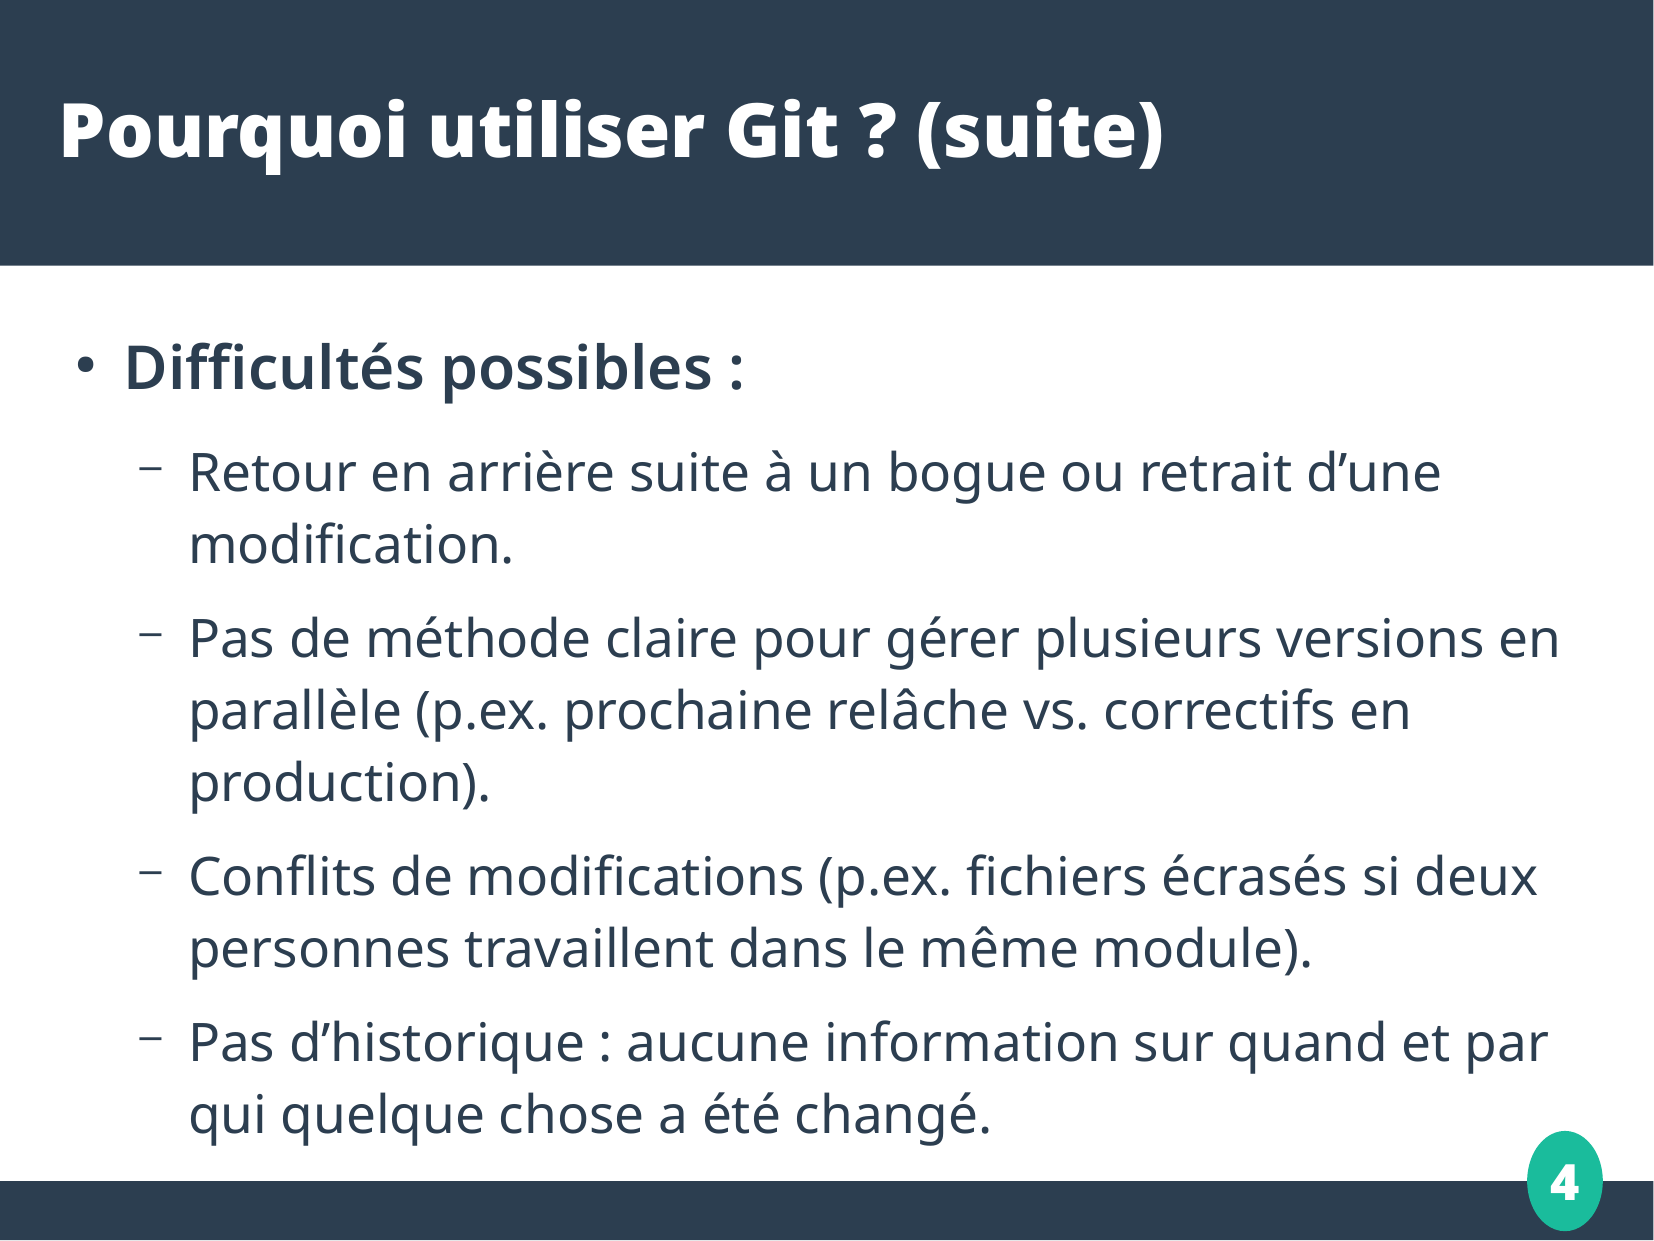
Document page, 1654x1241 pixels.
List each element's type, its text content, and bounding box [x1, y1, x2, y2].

title Pourquoi utiliser Git ? (suite) [59, 49, 1595, 207]
list Difficultés possibles : Retour en arrière suite à un bogue ou retrait d’une modification. Pas de méthode claire pour gérer plusieurs versions en parallèle (p.ex. prochaine relâche vs. correctifs en production). Conflits de modifications (p.ex. fichiers écrasés si deux personnes travaillent dans le même module). Pas d’historique : aucune information sur quand et par qui quelque chose a été changé. [59, 324, 1595, 1152]
